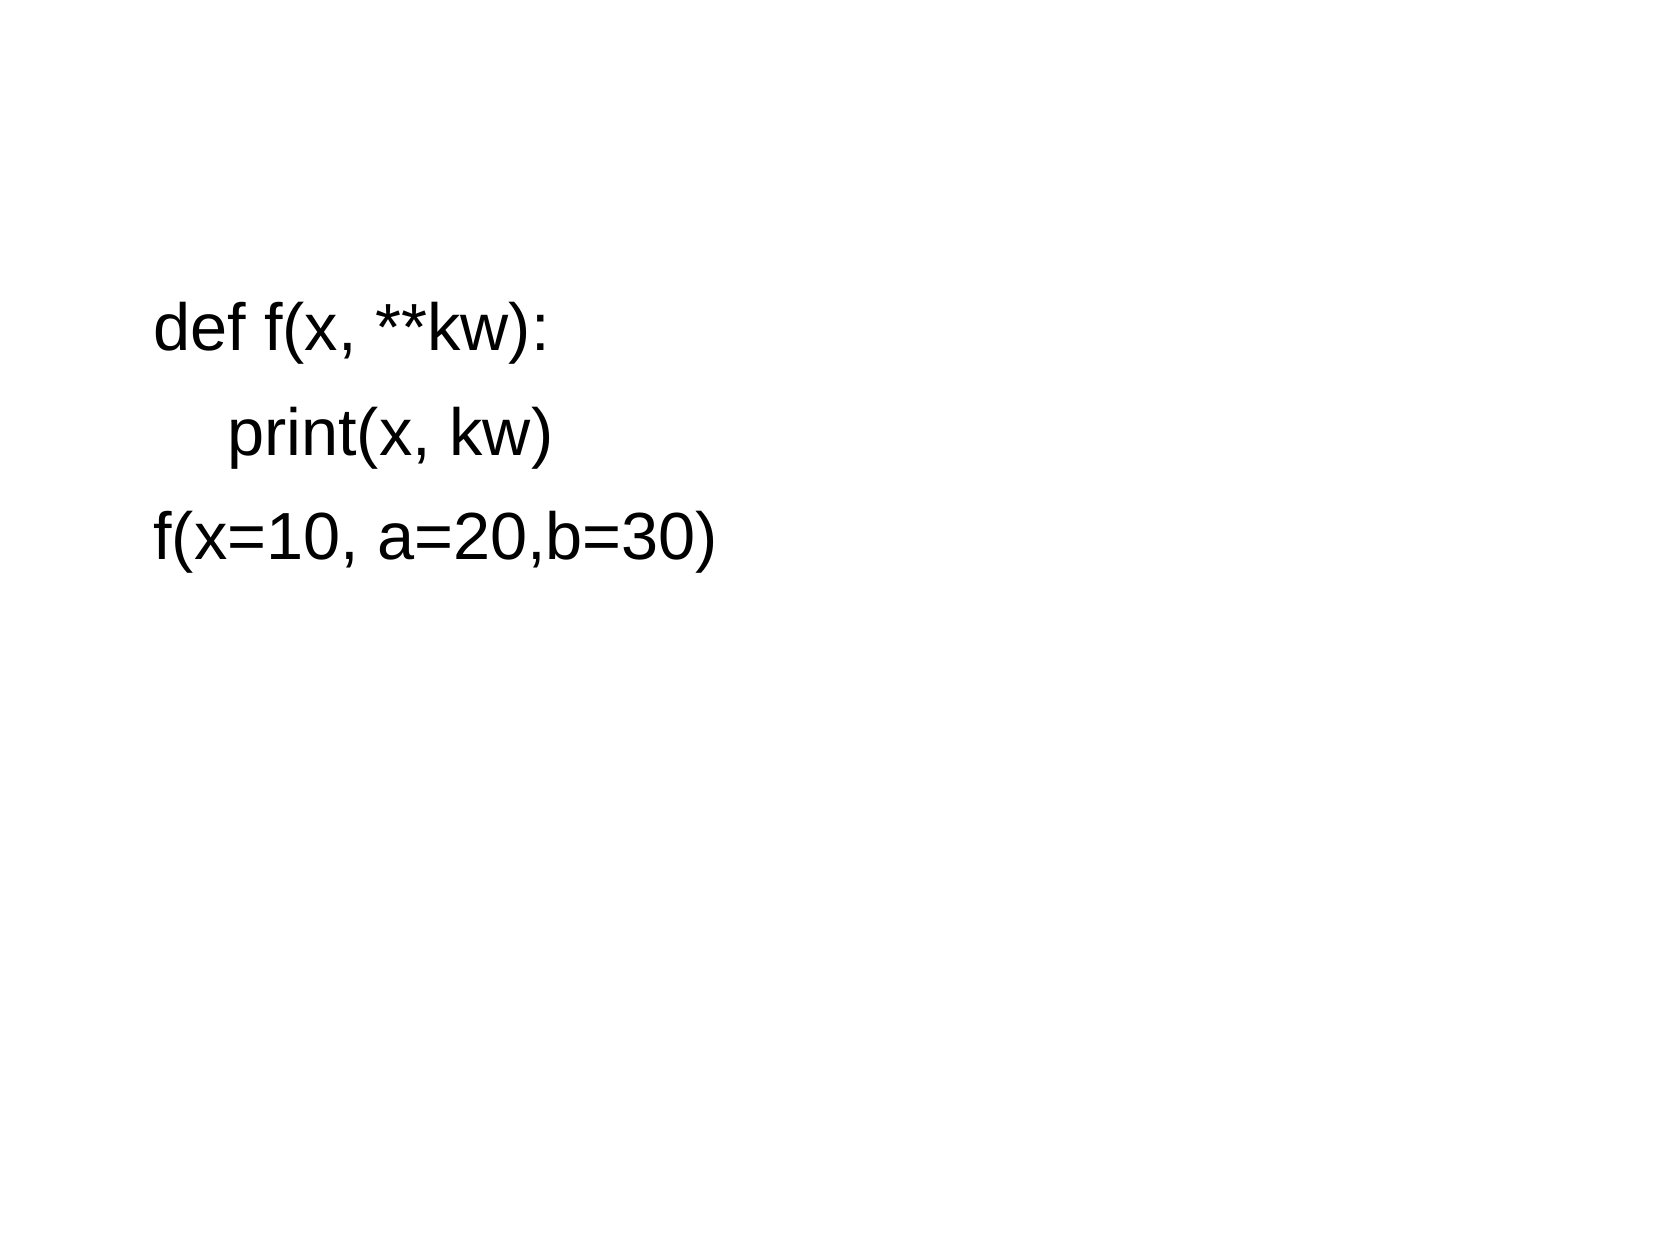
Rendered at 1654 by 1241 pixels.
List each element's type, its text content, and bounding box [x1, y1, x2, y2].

list def f(x, **kw): print(x, kw) f(x=10, a=20,b=30) [82, 290, 1571, 1010]
